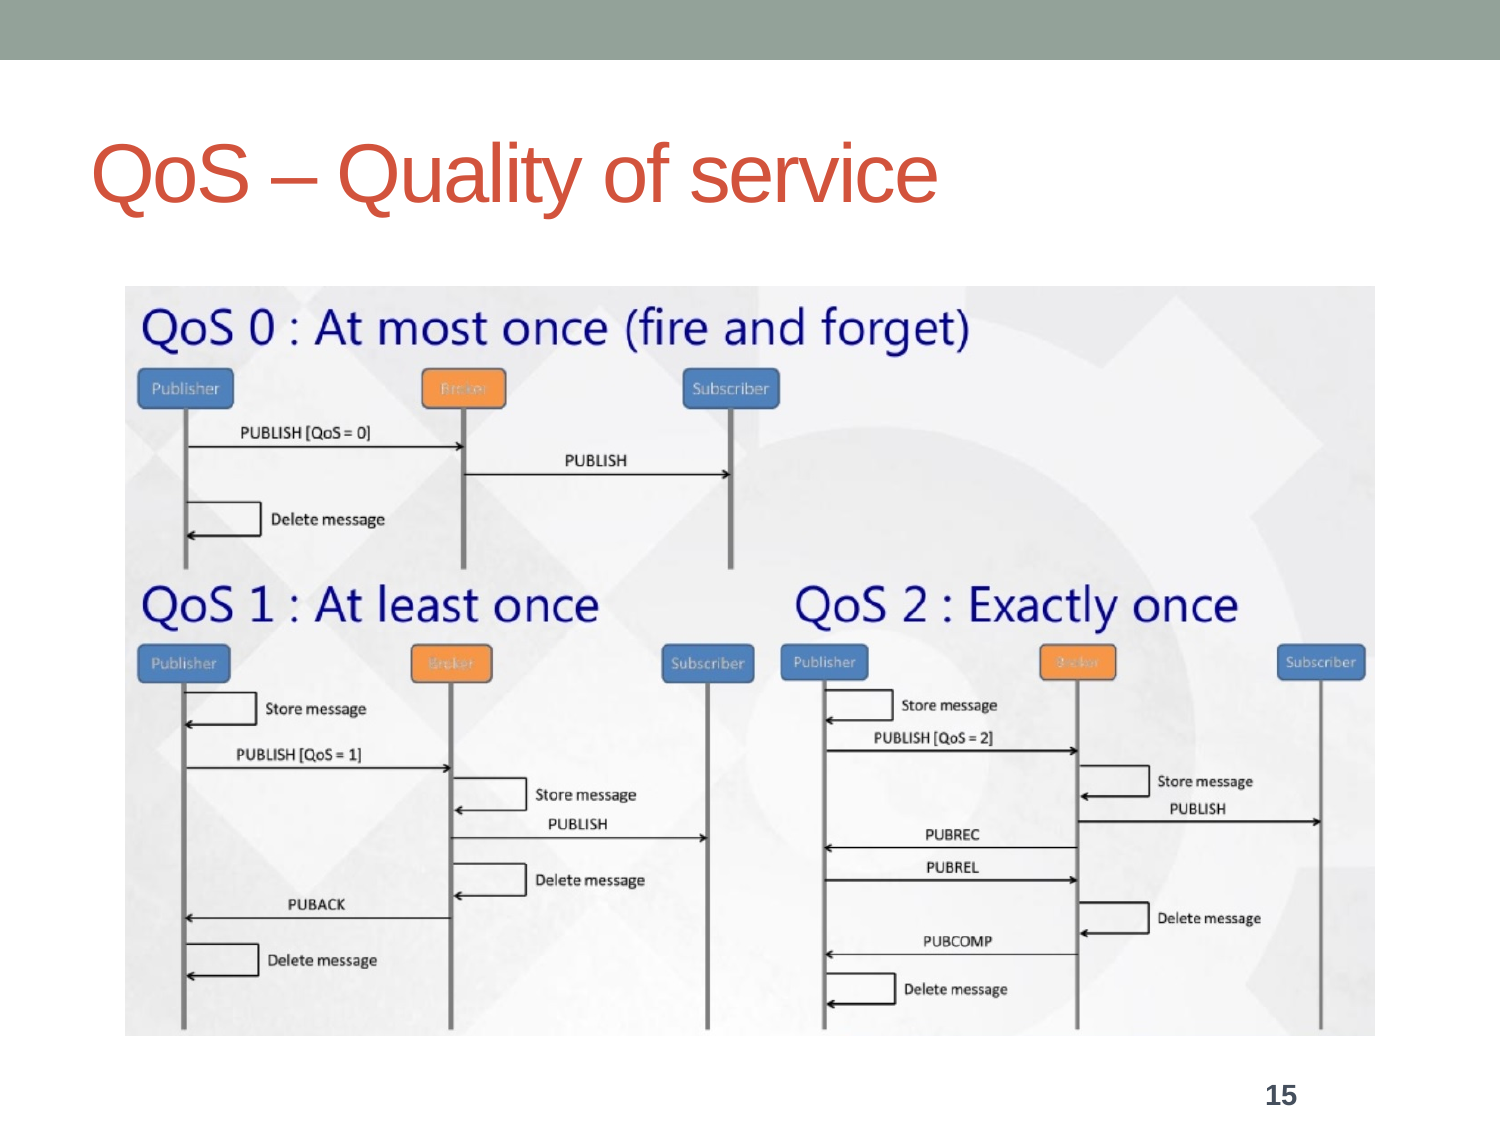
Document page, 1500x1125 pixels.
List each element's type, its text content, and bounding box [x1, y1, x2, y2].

title QoS – Quality of service [75, 87, 1425, 250]
picture [125, 286, 1375, 1036]
